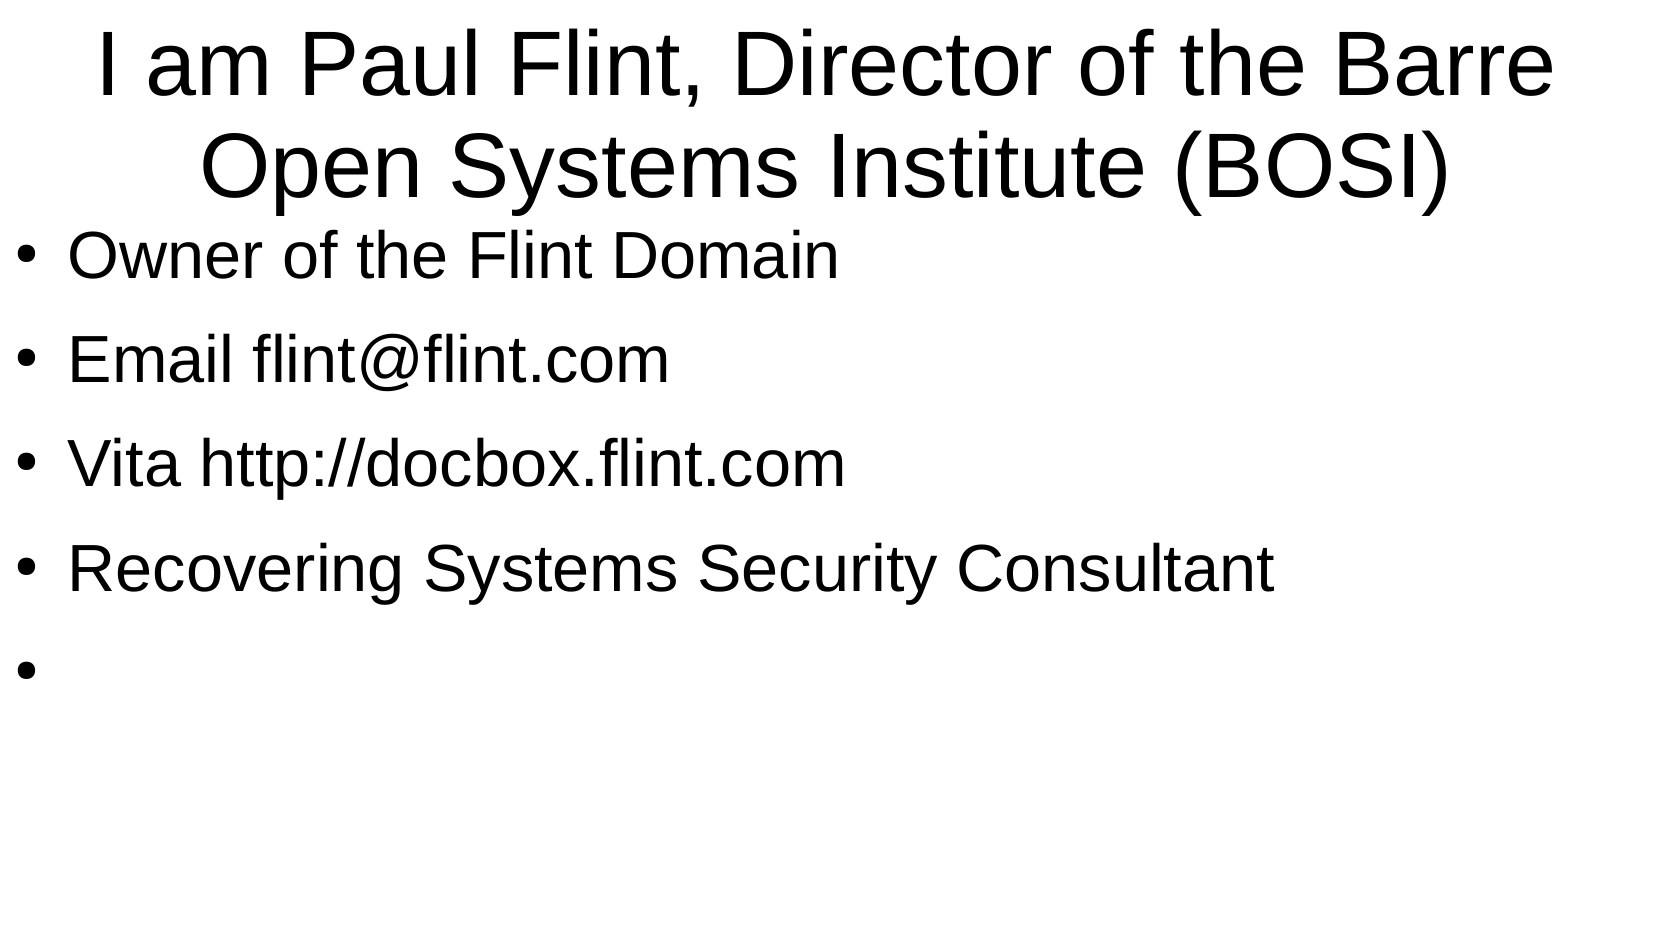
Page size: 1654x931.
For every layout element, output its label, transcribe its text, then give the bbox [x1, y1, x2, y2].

title I am Paul Flint, Director of the Barre Open Systems Institute (BOSI) [82, 12, 1571, 218]
list Owner of the Flint Domain Email flint@flint.com Vita http://docbox.flint.com Recovering Systems Security Consultant [0, 217, 1486, 758]
